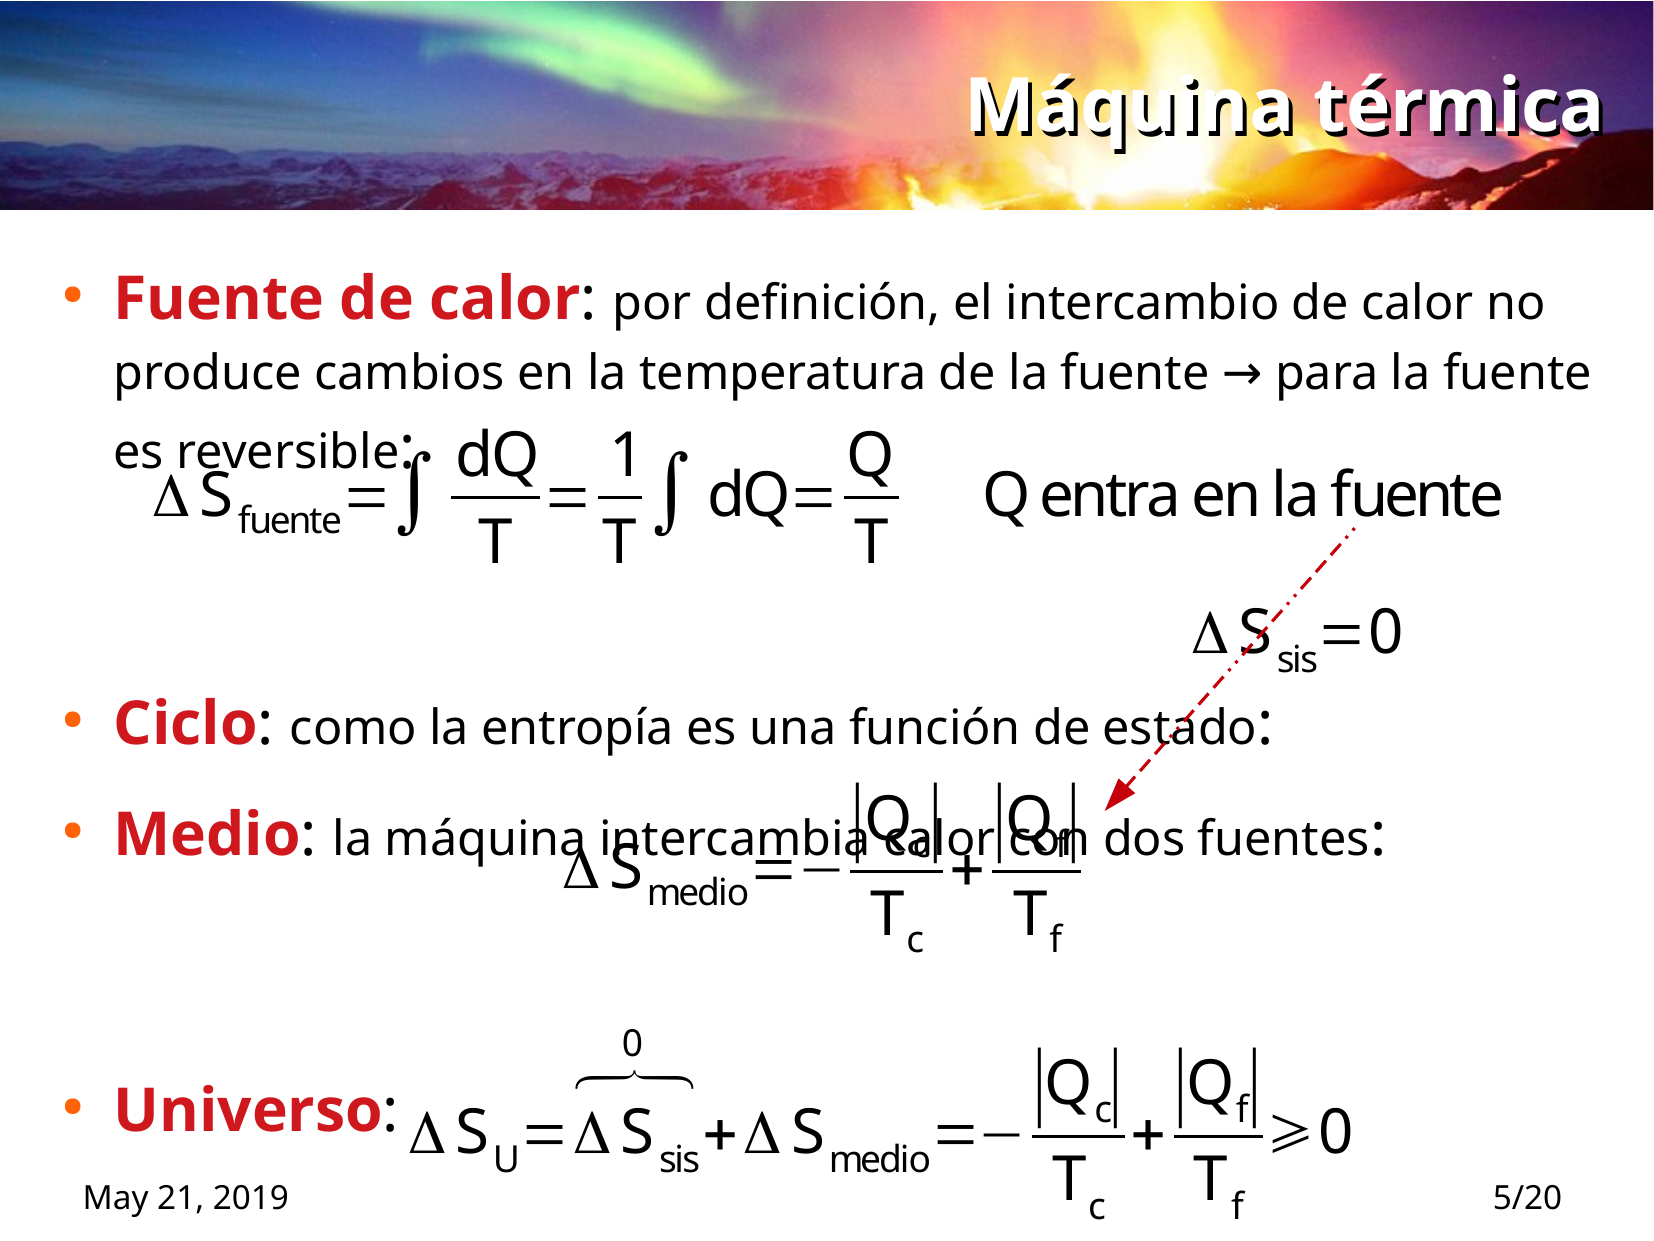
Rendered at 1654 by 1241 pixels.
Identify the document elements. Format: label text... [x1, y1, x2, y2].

chart [401, 1020, 1369, 1228]
chart [555, 778, 1093, 962]
title Máquina térmica [45, 15, 1606, 191]
picture [0, 1, 1654, 210]
chart [144, 417, 1509, 578]
list Fuente de calor: por definición, el intercambio de calor no produce cambios en la temperatura de la fuente → para la fuente es reversible: Ciclo: como la entropía es una función de estado: Medio: la máquina intercambia calor con dos fuentes: Universo: la entropía total no puede disminuir: [45, 255, 1606, 1156]
chart [1183, 593, 1419, 681]
